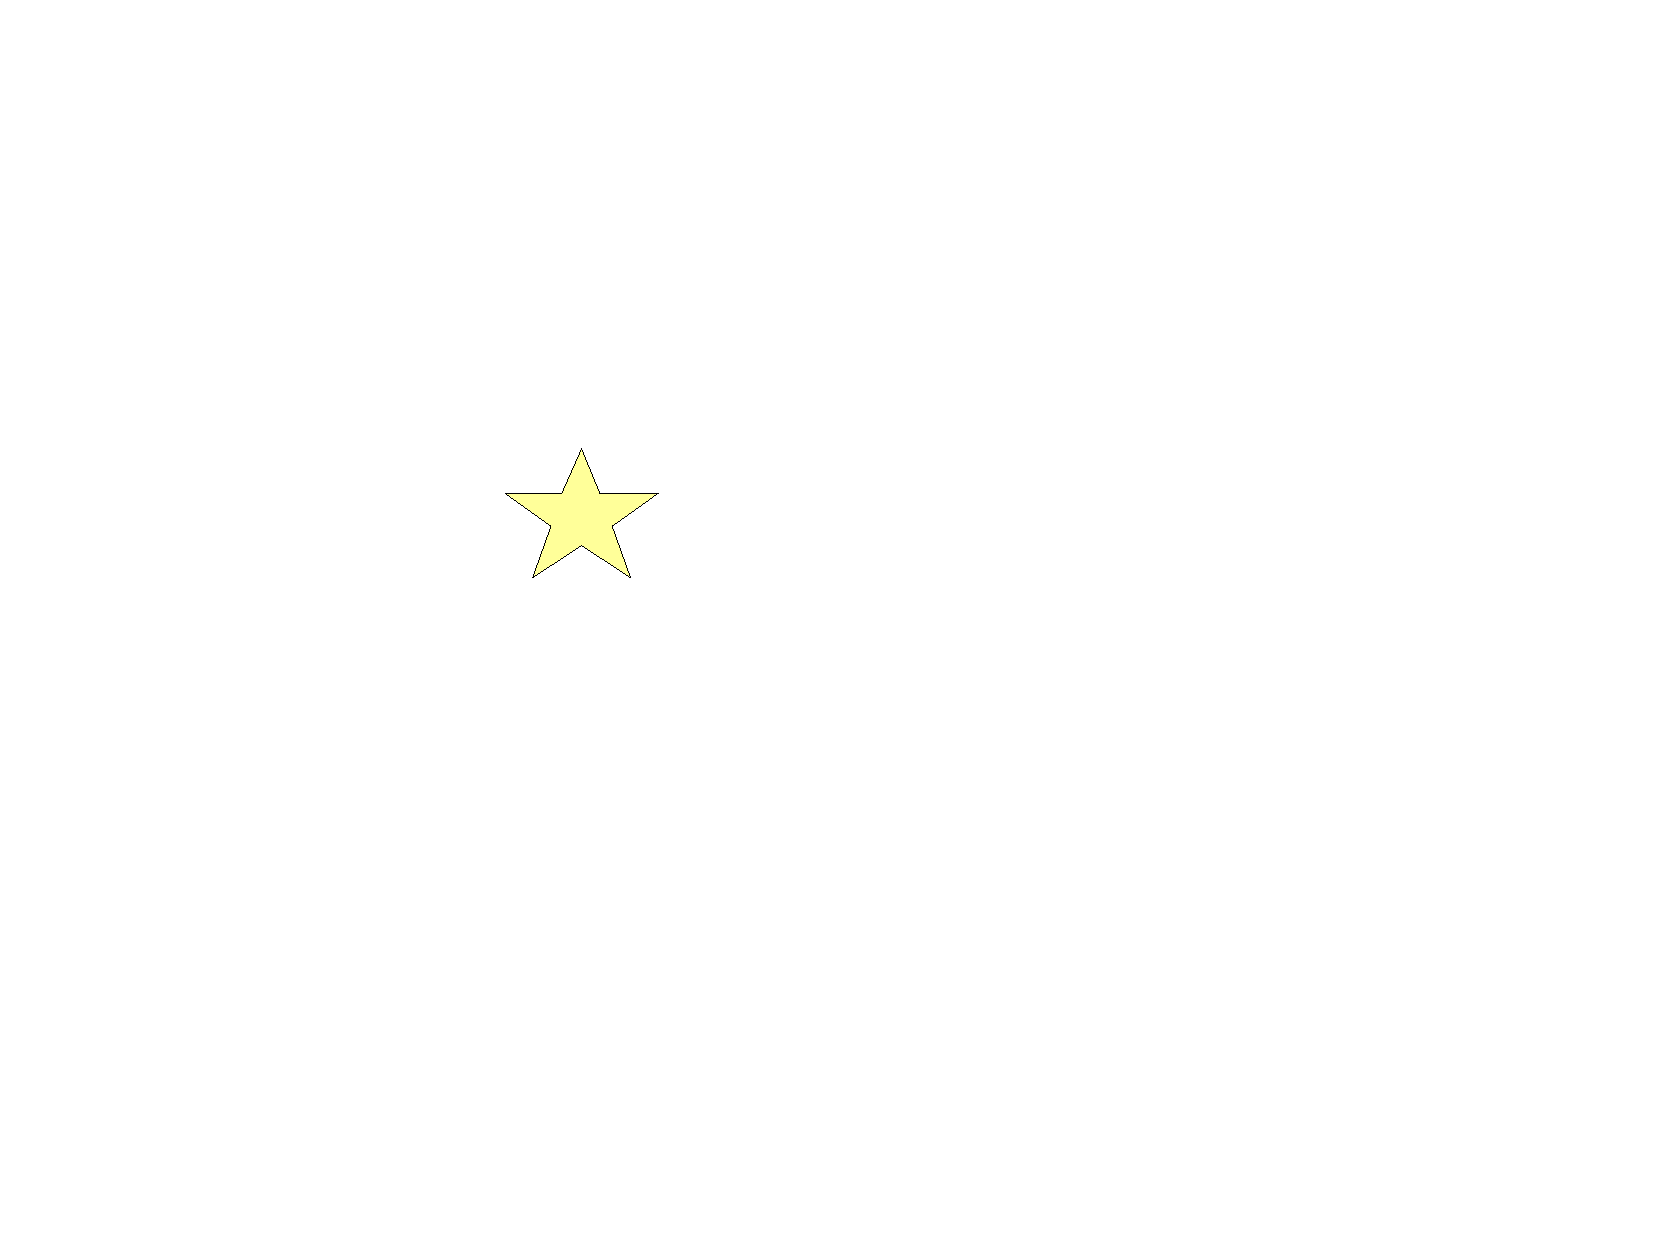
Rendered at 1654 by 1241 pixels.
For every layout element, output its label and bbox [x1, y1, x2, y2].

text_box [505, 448, 659, 578]
